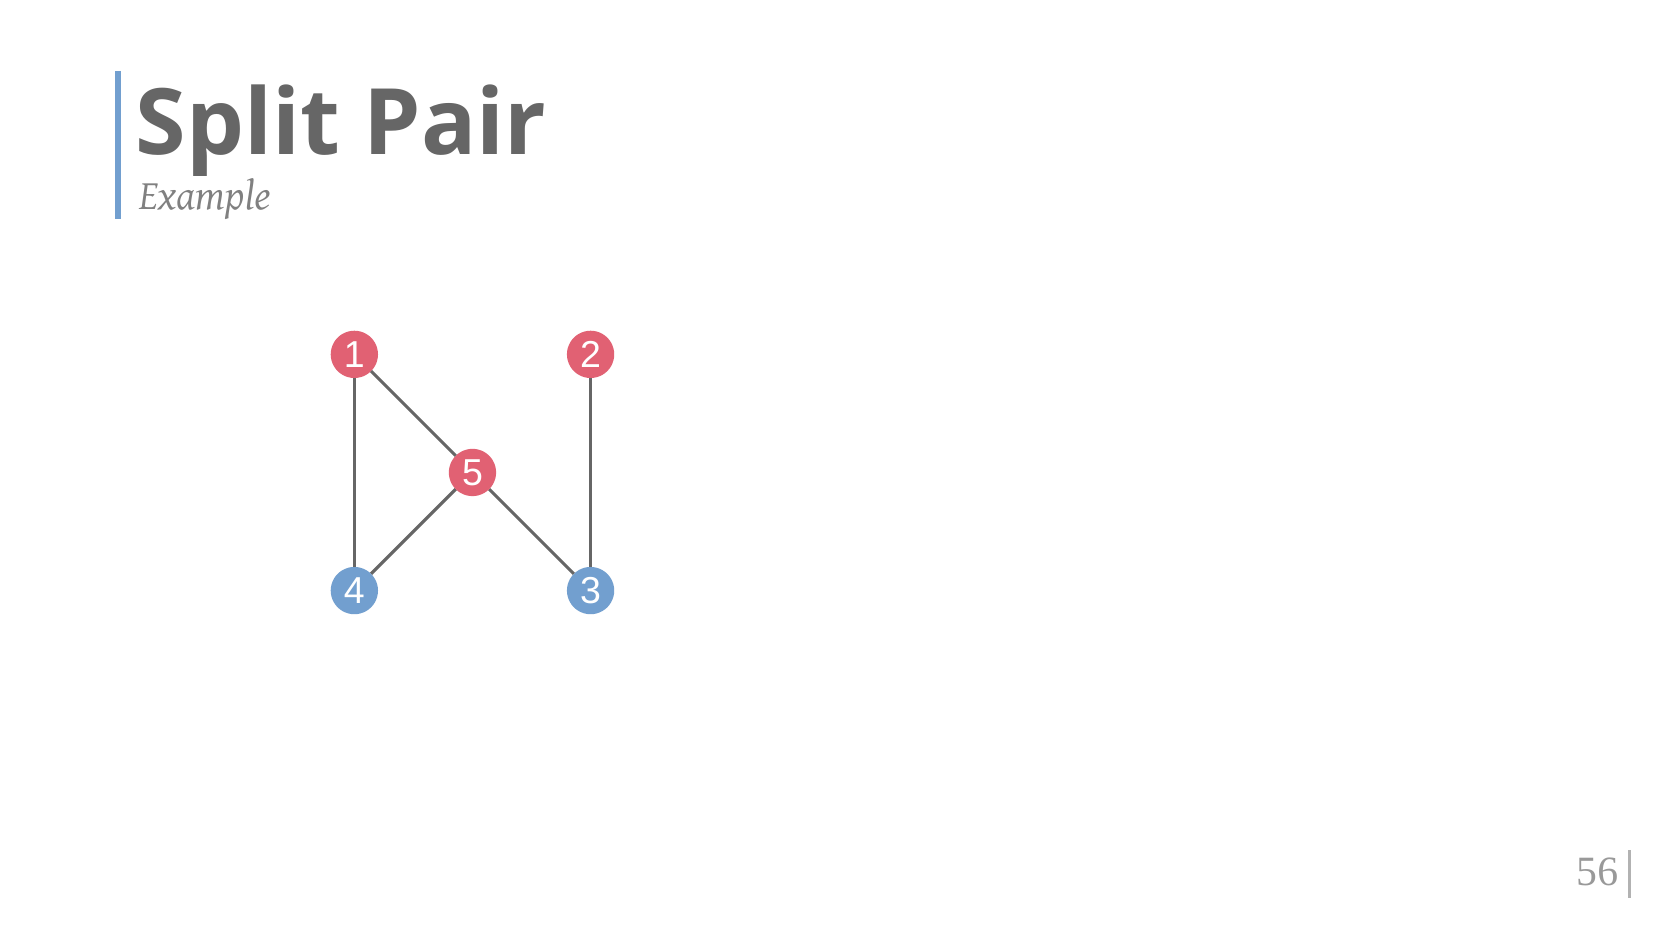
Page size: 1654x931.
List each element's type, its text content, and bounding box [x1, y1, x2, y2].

text_box 4 [330, 567, 379, 615]
text_box 3 [566, 567, 615, 615]
title Split Pair [135, 60, 1601, 178]
text_box Example [124, 165, 721, 229]
text_box 1 [330, 330, 379, 378]
text_box 5 [448, 448, 497, 497]
text_box 2 [566, 330, 615, 378]
